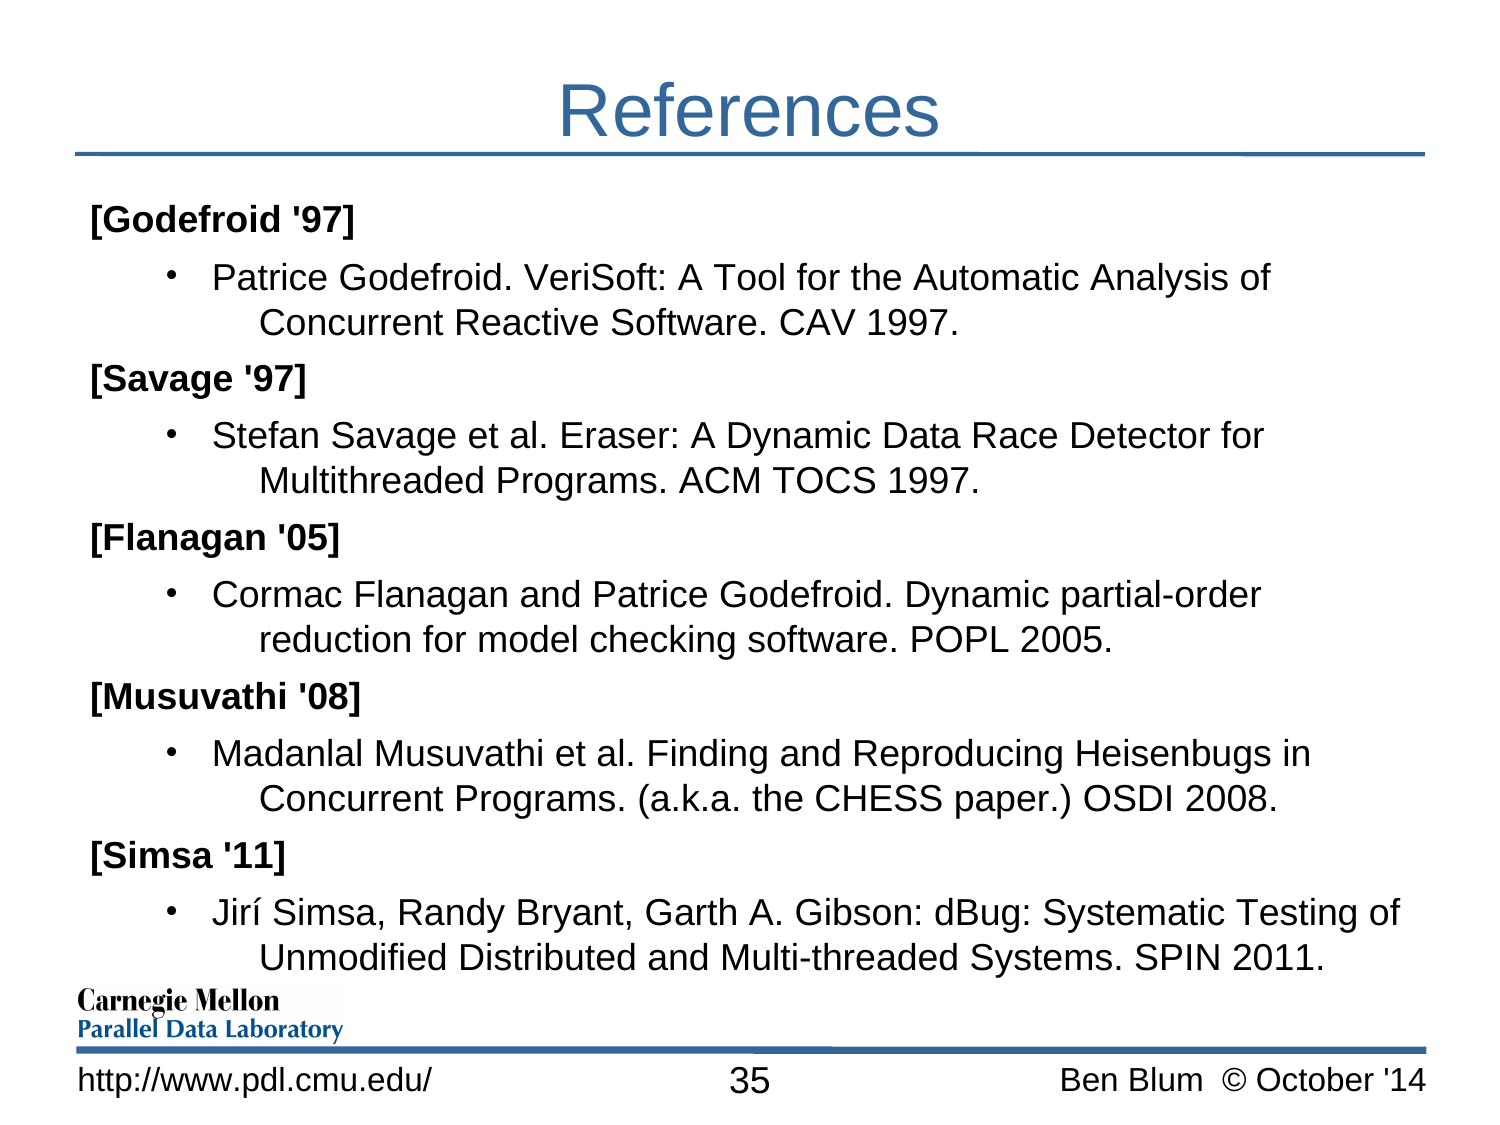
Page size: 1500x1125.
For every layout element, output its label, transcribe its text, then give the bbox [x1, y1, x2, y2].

title References [112, 50, 1388, 163]
list [Godefroid '97] Patrice Godefroid. VeriSoft: A Tool for the Automatic Analysis of Concurrent Reactive Software. CAV 1997. [Savage '97] Stefan Savage et al. Eraser: A Dynamic Data Race Detector for Multithreaded Programs. ACM TOCS 1997. [Flanagan '05] Cormac Flanagan and Patrice Godefroid. Dynamic partial-order reduction for model checking software. POPL 2005. [Musuvathi '08] Madanlal Musuvathi et al. Finding and Reproducing Heisenbugs in Concurrent Programs. (a.k.a. the CHESS paper.) OSDI 2008. [Simsa '11] Jirí Simsa, Randy Bryant, Garth A. Gibson: dBug: Systematic Testing of Unmodified Distributed and Multi-threaded Systems. SPIN 2011. [75, 187, 1426, 1043]
